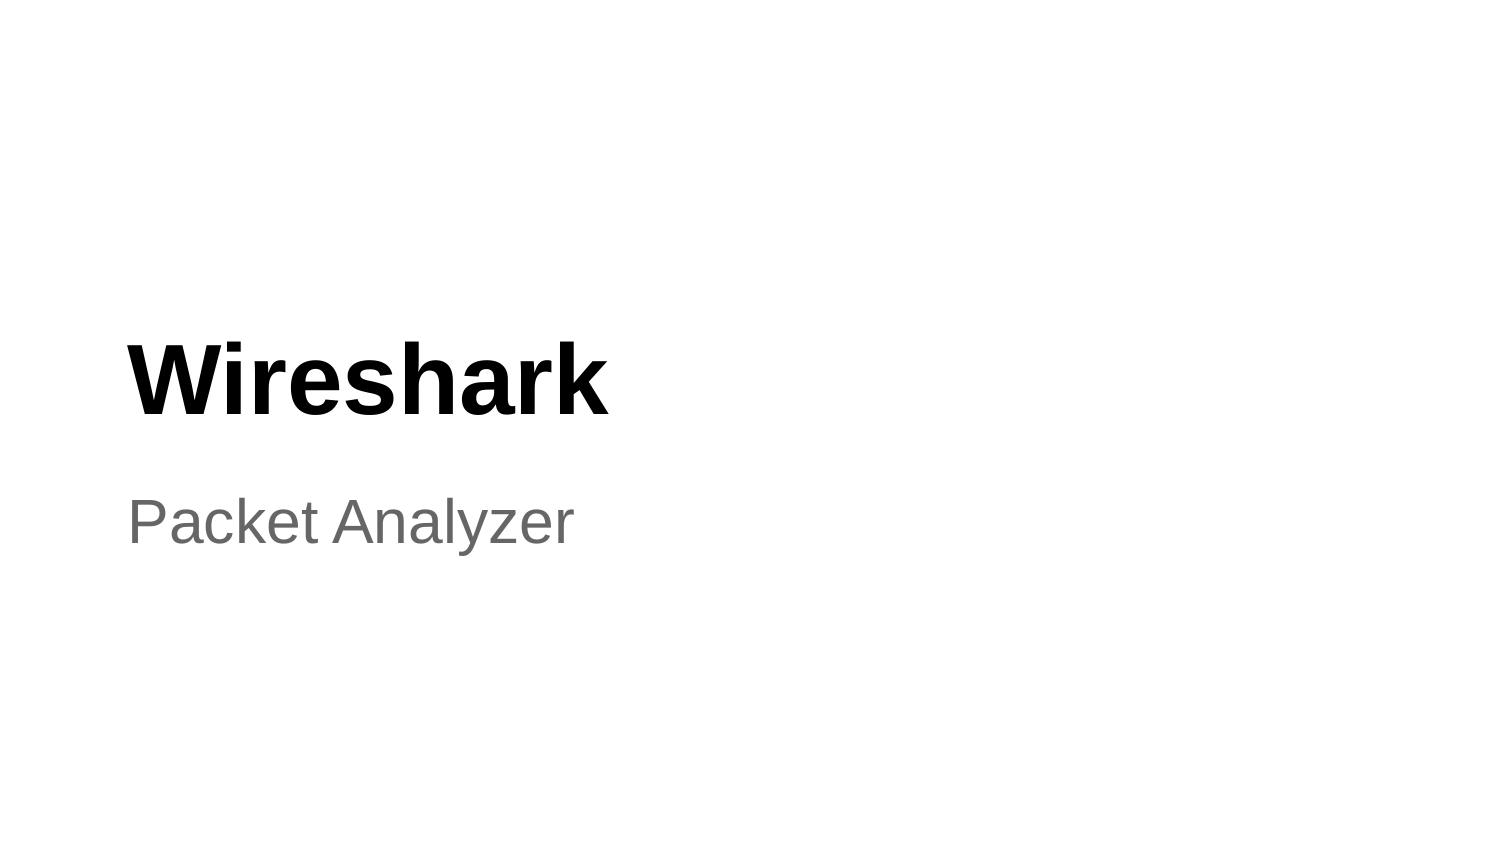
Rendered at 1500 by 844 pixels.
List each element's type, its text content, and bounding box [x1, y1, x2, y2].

subtitle Packet Analyzer [112, 465, 1388, 595]
title Wireshark [112, 259, 1388, 450]
